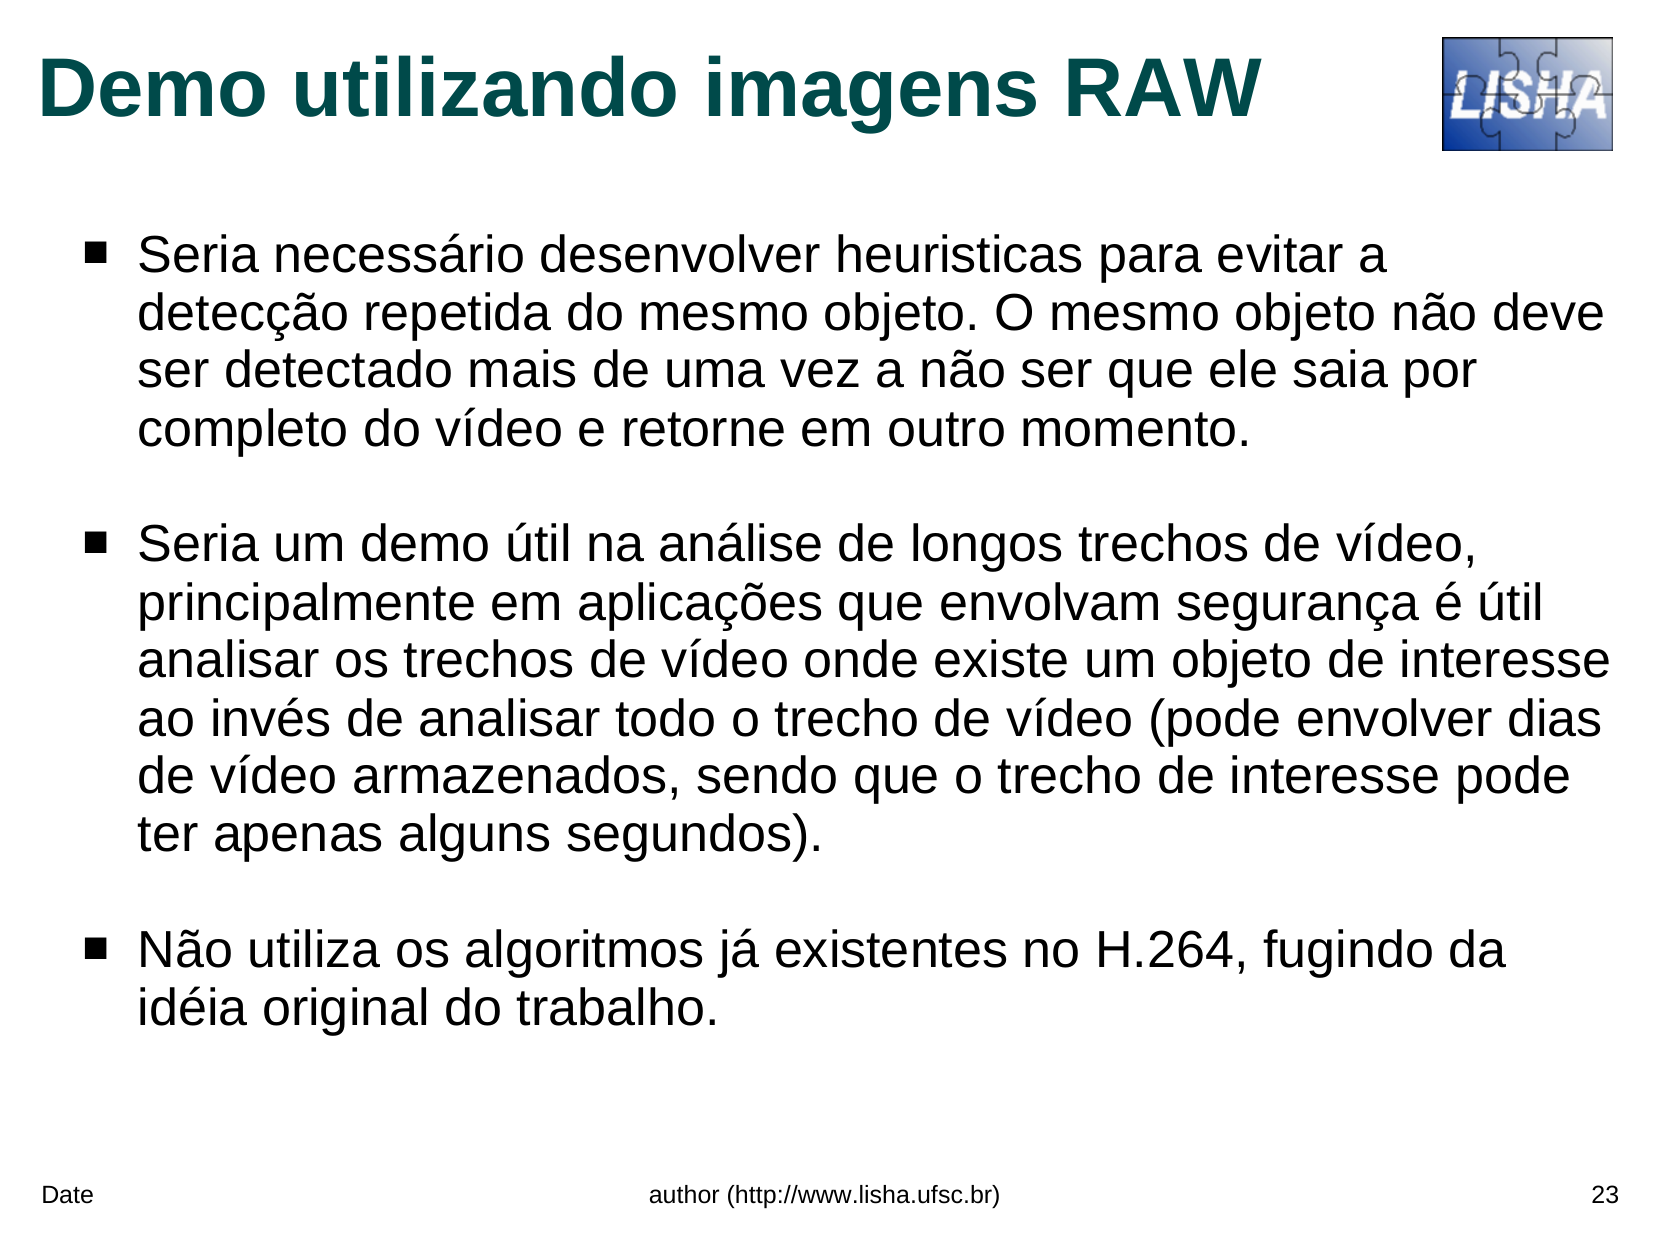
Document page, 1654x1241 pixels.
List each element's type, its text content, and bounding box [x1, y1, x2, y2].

picture [1442, 37, 1613, 151]
title Demo utilizando imagens RAW [37, 37, 1426, 151]
list Seria necessário desenvolver heuristicas para evitar a detecção repetida do mesmo objeto. O mesmo objeto não deve ser detectado mais de uma vez a não ser que ele saia por completo do vídeo e retorne em outro momento. Seria um demo útil na análise de longos trechos de vídeo, principalmente em aplicações que envolvam segurança é útil analisar os trechos de vídeo onde existe um objeto de interesse ao invés de analisar todo o trecho de vídeo (pode envolver dias de vídeo armazenados, sendo que o trecho de interesse pode ter apenas alguns segundos). Não utiliza os algoritmos já existentes no H.264, fugindo da idéia original do trabalho. [37, 225, 1613, 1163]
